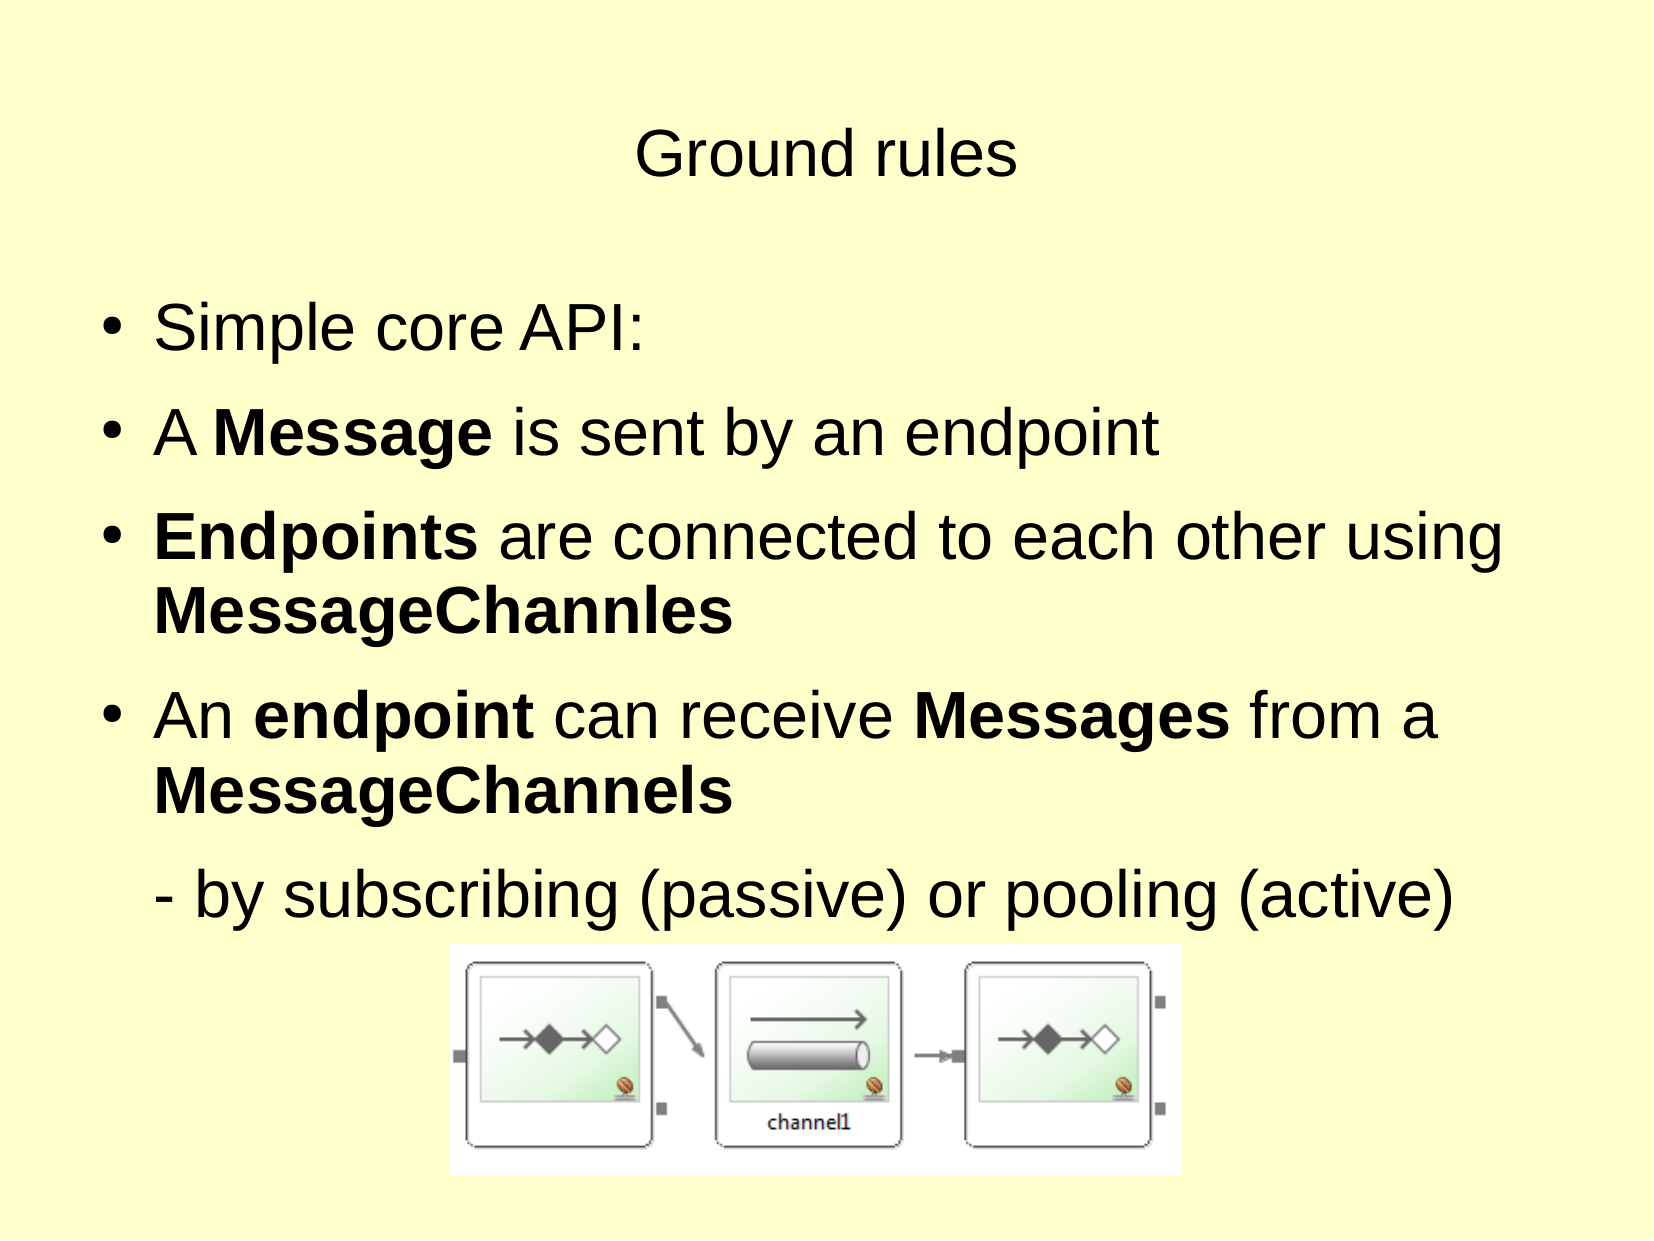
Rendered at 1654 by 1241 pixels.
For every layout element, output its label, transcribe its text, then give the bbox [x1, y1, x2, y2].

title Ground rules [82, 49, 1571, 257]
picture [450, 944, 1182, 1175]
list Simple core API: A Message is sent by an endpoint Endpoints are connected to each other using MessageChannles An endpoint can receive Messages from a MessageChannels - by subscribing (passive) or pooling (active) [82, 290, 1571, 1109]
